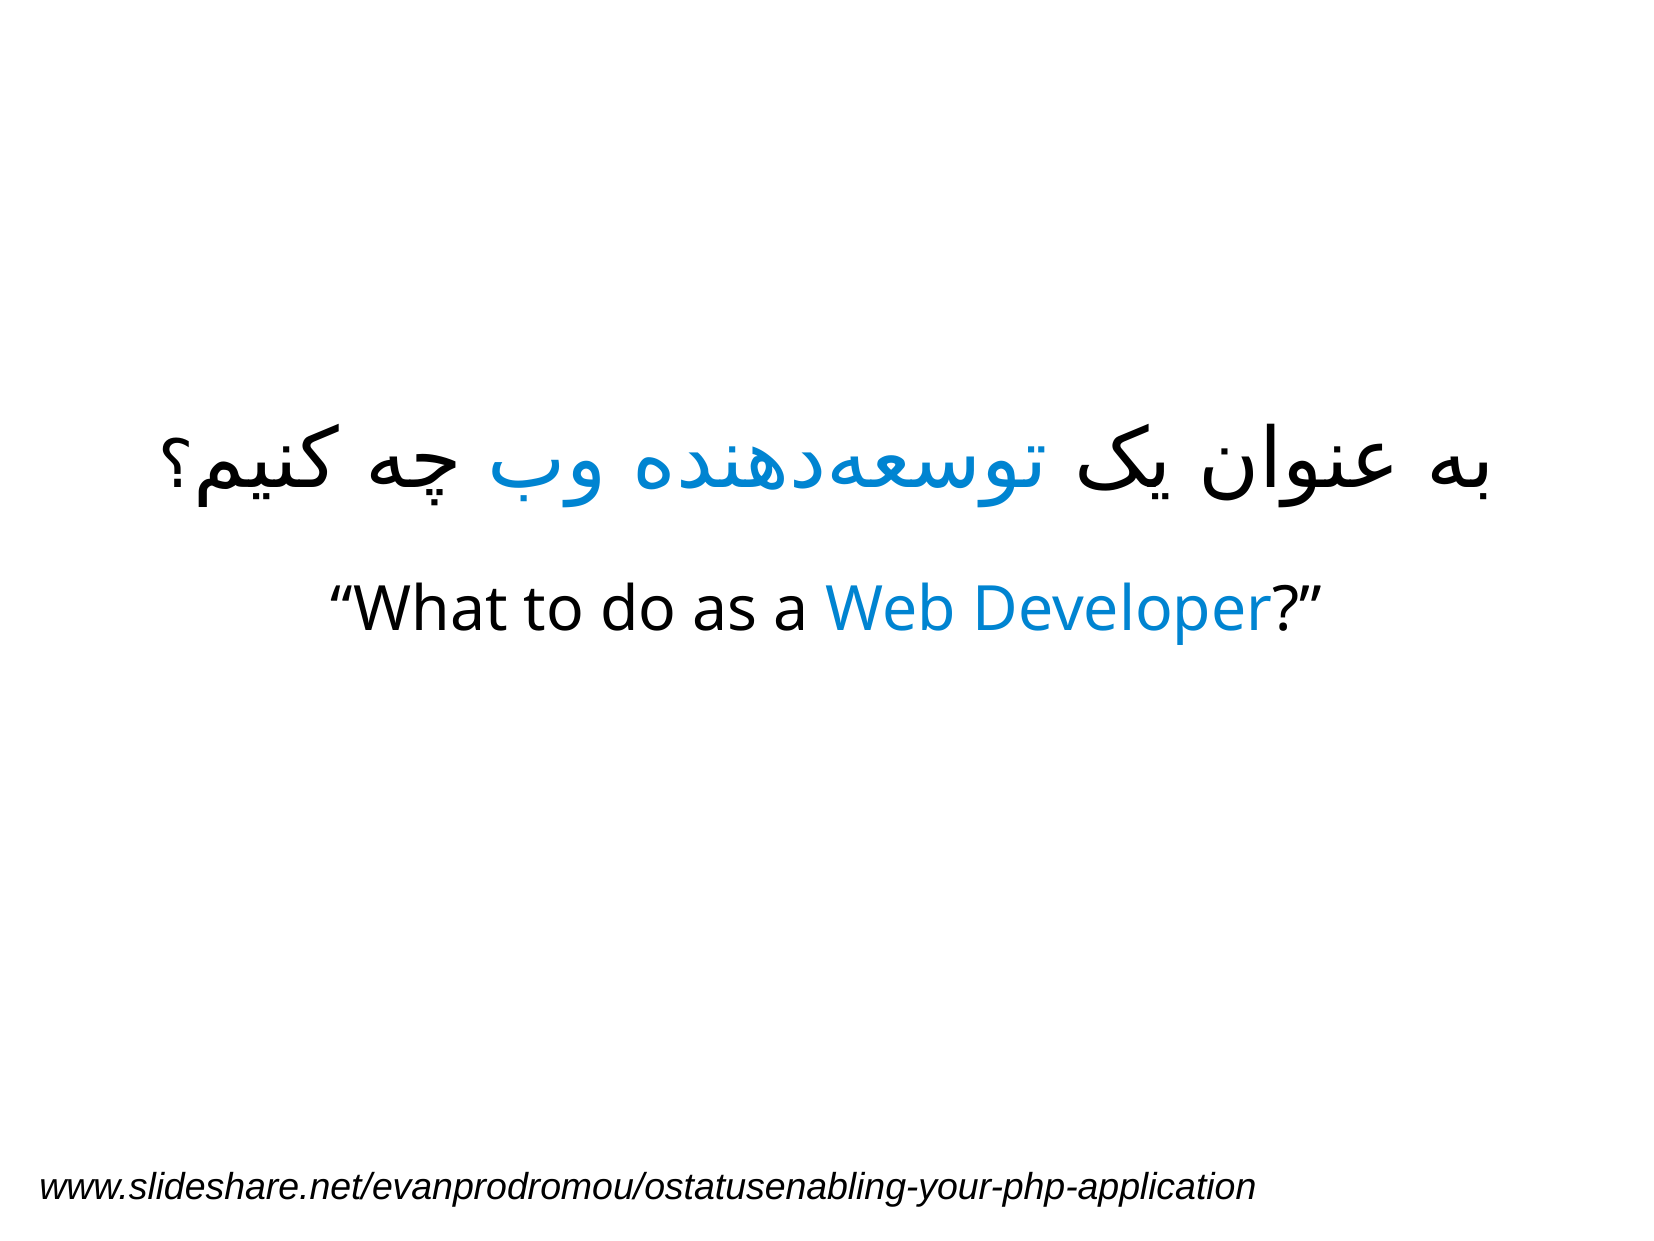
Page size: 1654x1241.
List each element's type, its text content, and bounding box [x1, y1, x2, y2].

text_box www.slideshare.net/evanprodromou/ostatusenabling-your-php-application [24, 1158, 1366, 1216]
subtitle به عنوان یک توسعه‌دهنده وب چه کنیم؟ “What to do as a Web Developer?” [82, 49, 1571, 1010]
